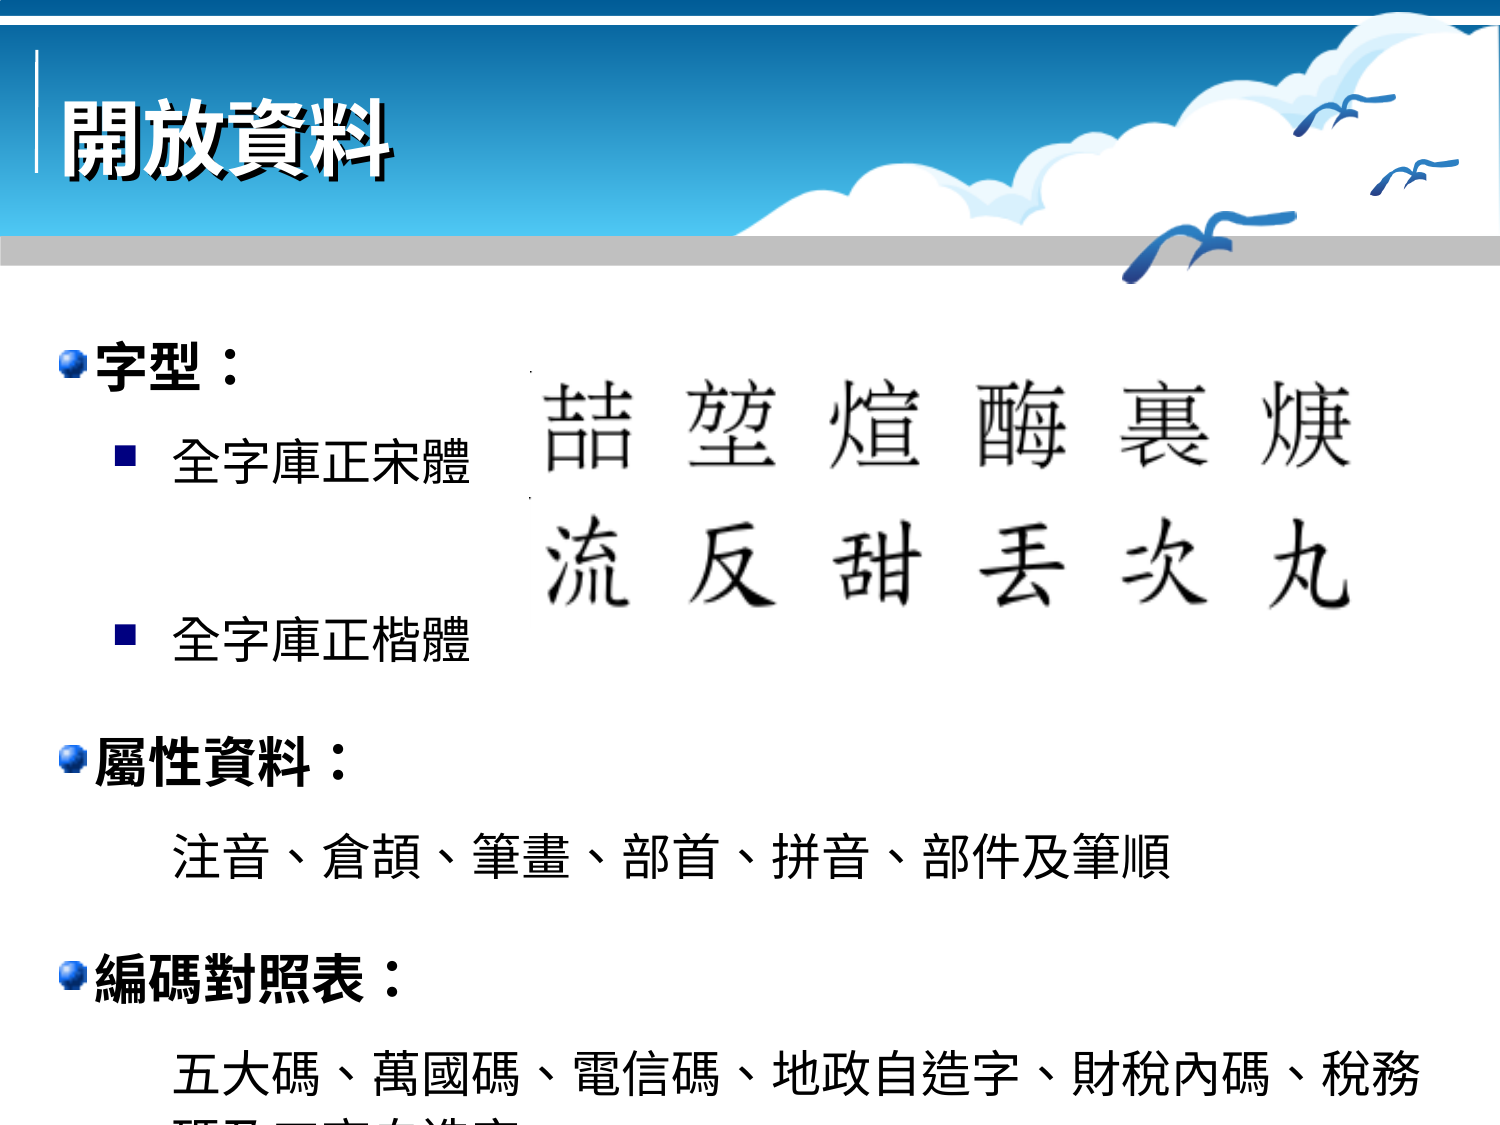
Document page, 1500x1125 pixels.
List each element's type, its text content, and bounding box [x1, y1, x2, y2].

picture [530, 371, 1366, 484]
picture [529, 497, 1365, 629]
title 開放資料 [59, 86, 1465, 186]
list 字型： 全字庫正宋體 全字庫正楷體 屬性資料： 注音、倉頡、筆畫、部首、拼音、部件及筆順 編碼對照表： 五大碼、萬國碼、電信碼、地政自造字、財稅內碼、稅務碼及工商自造字 [59, 324, 1447, 1105]
picture [730, 12, 1500, 284]
